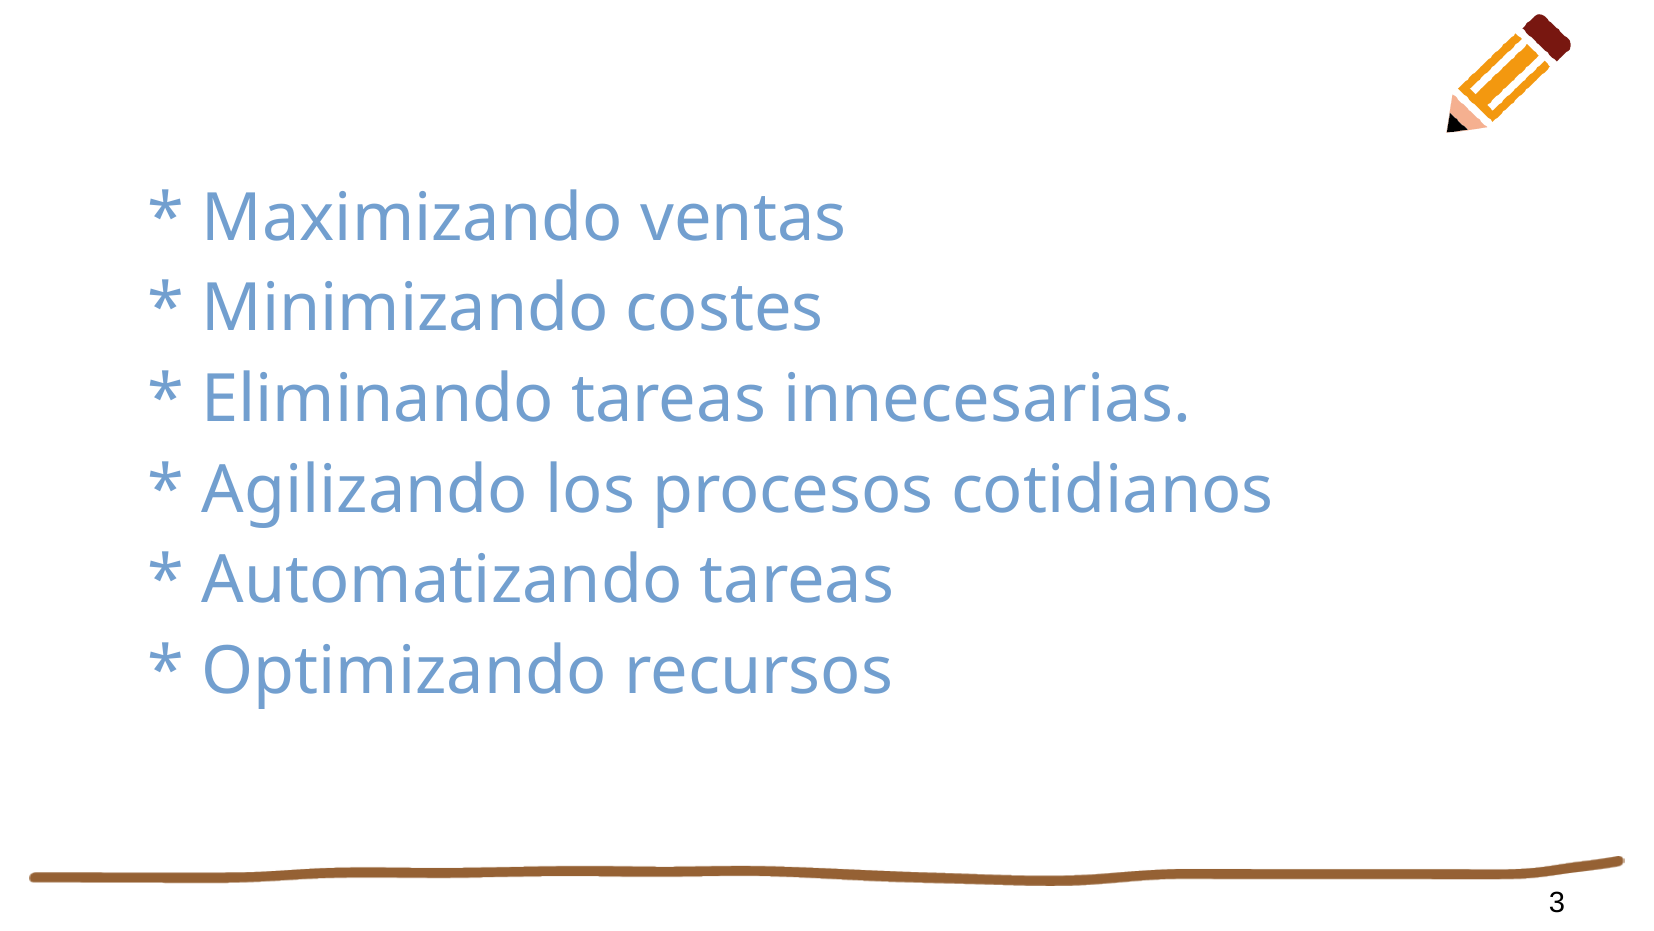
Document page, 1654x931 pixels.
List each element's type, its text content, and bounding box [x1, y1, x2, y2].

title * Maximizando ventas * Minimizando costes * Eliminando tareas innecesarias. * Agilizando los procesos cotidianos * Automatizando tareas * Optimizando recursos [147, 160, 1506, 812]
picture [29, 856, 1625, 886]
picture [1446, 14, 1571, 133]
